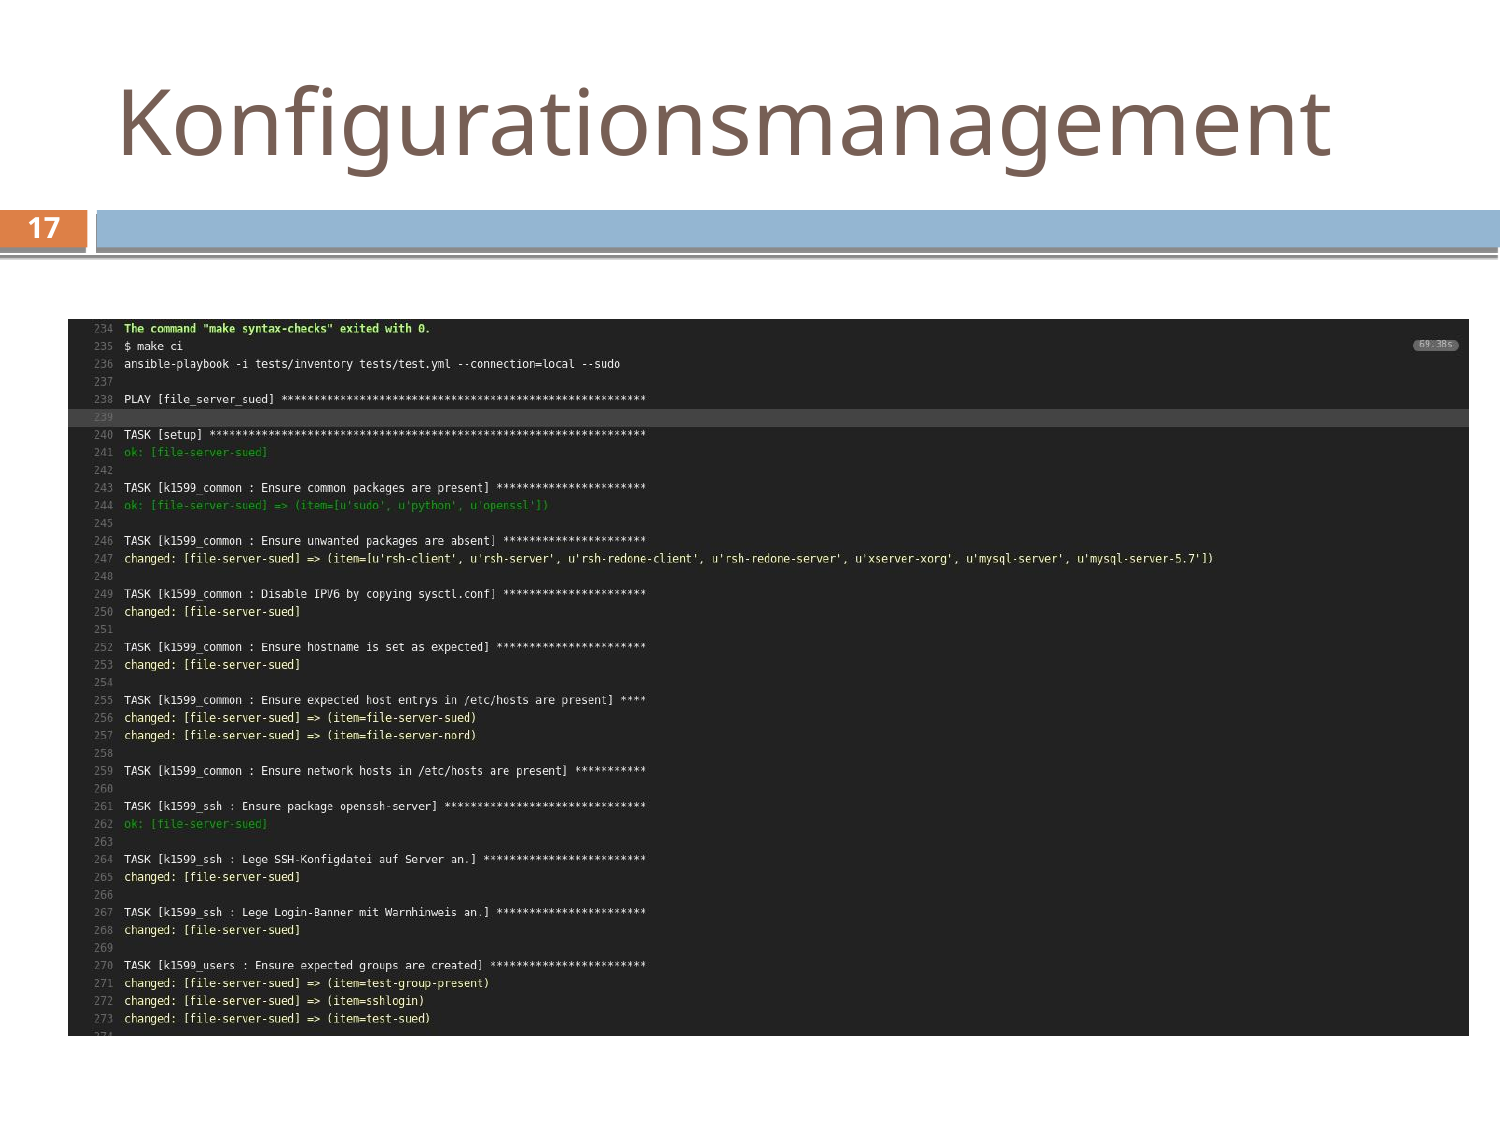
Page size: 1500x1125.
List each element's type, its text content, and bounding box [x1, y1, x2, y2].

picture [68, 319, 1469, 1037]
title Konfigurationsmanagement [100, 37, 1438, 200]
